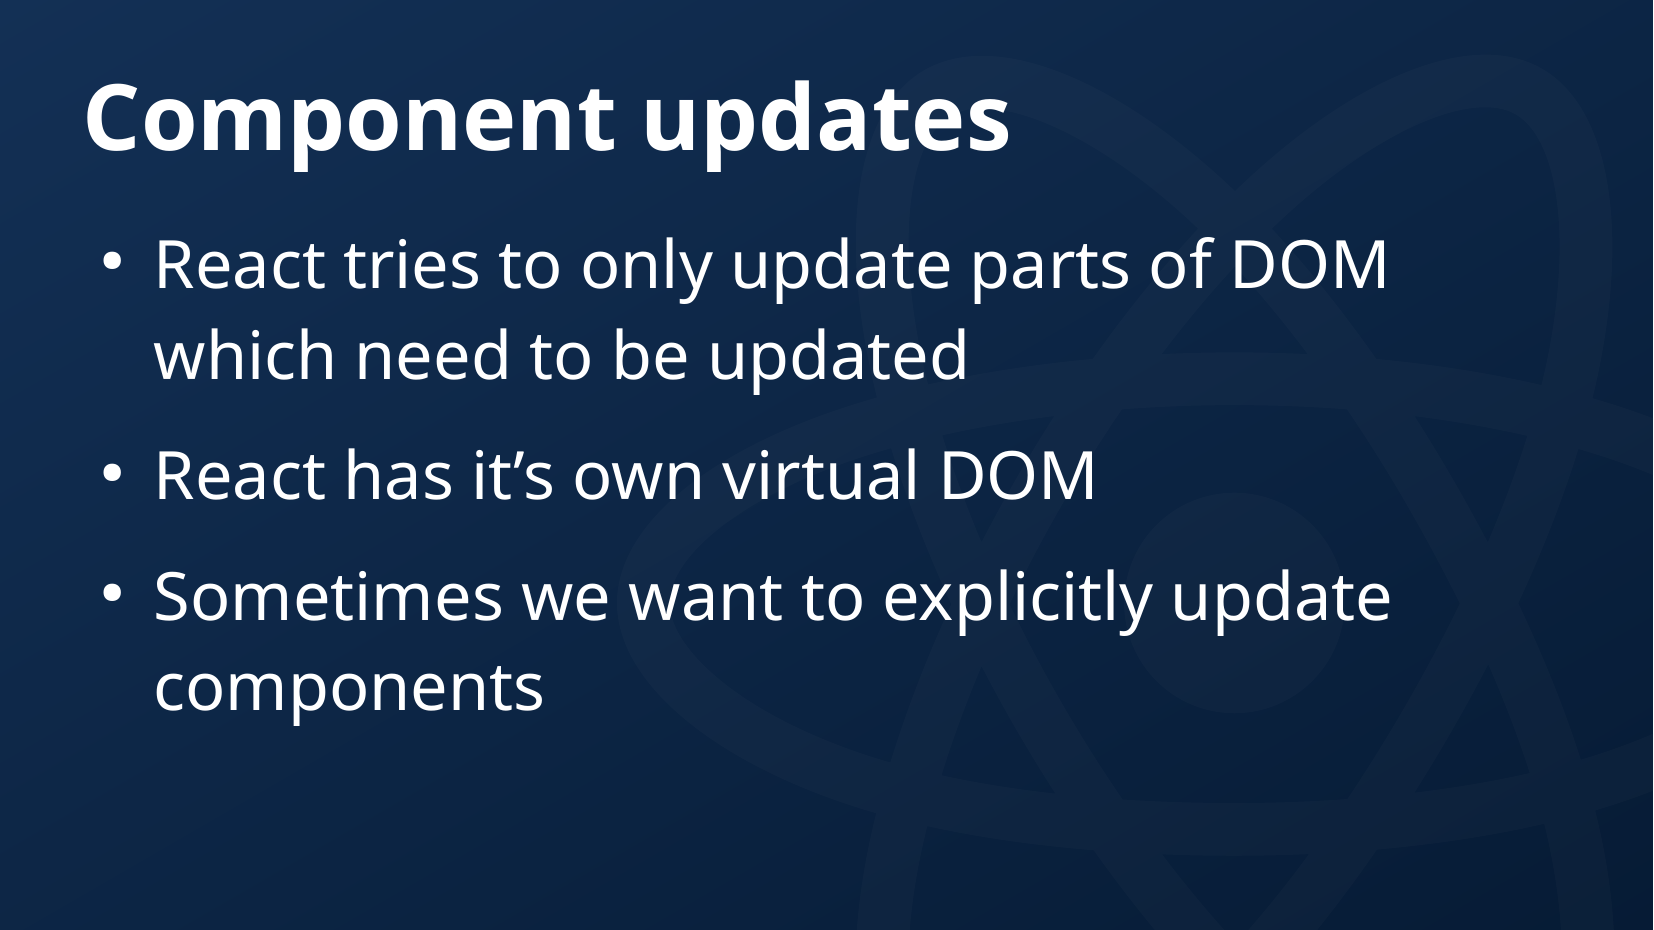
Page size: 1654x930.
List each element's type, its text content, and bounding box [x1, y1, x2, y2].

list React tries to only update parts of DOM which need to be updated React has it’s own virtual DOM Sometimes we want to explicitly update components [82, 217, 1571, 757]
title Component updates [82, 37, 1571, 193]
